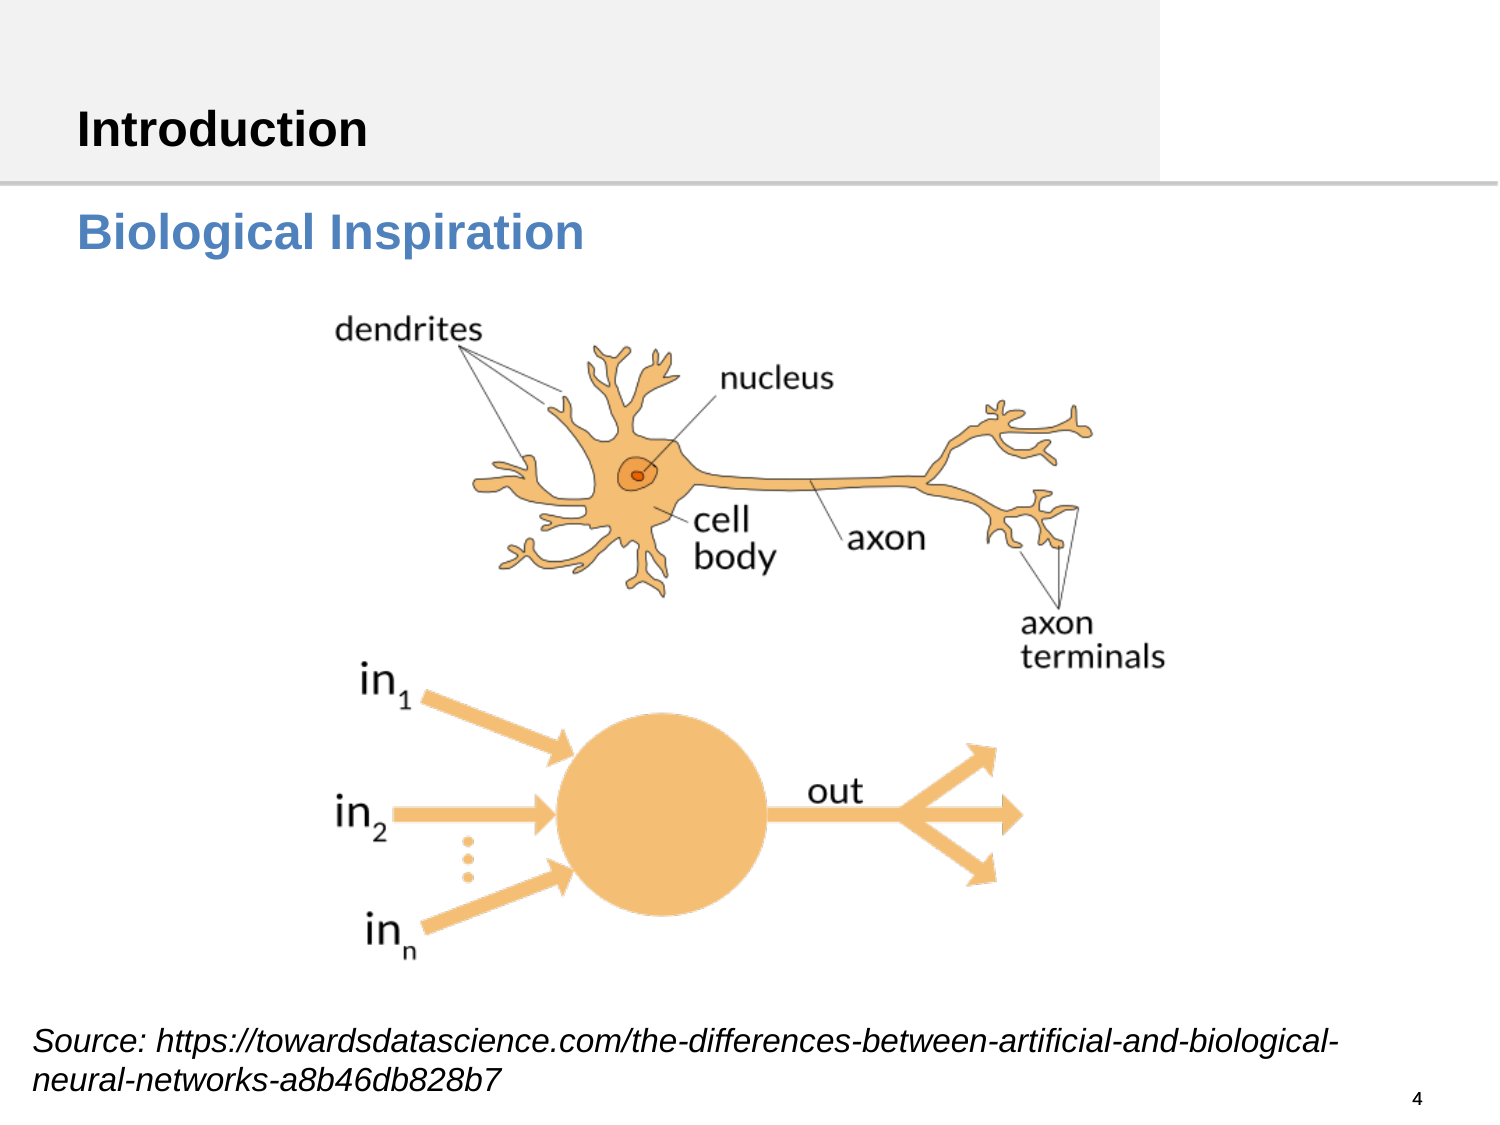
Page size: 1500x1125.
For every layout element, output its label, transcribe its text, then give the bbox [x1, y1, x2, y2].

text_box Source: https://towardsdatascience.com/the-differences-between-artificial-and-biological-neural-networks-a8b46db828b7 [17, 1011, 1367, 1106]
text_box Introduction [76, 39, 1042, 157]
picture [192, 286, 1308, 984]
text_box Biological Inspiration [76, 200, 1424, 259]
